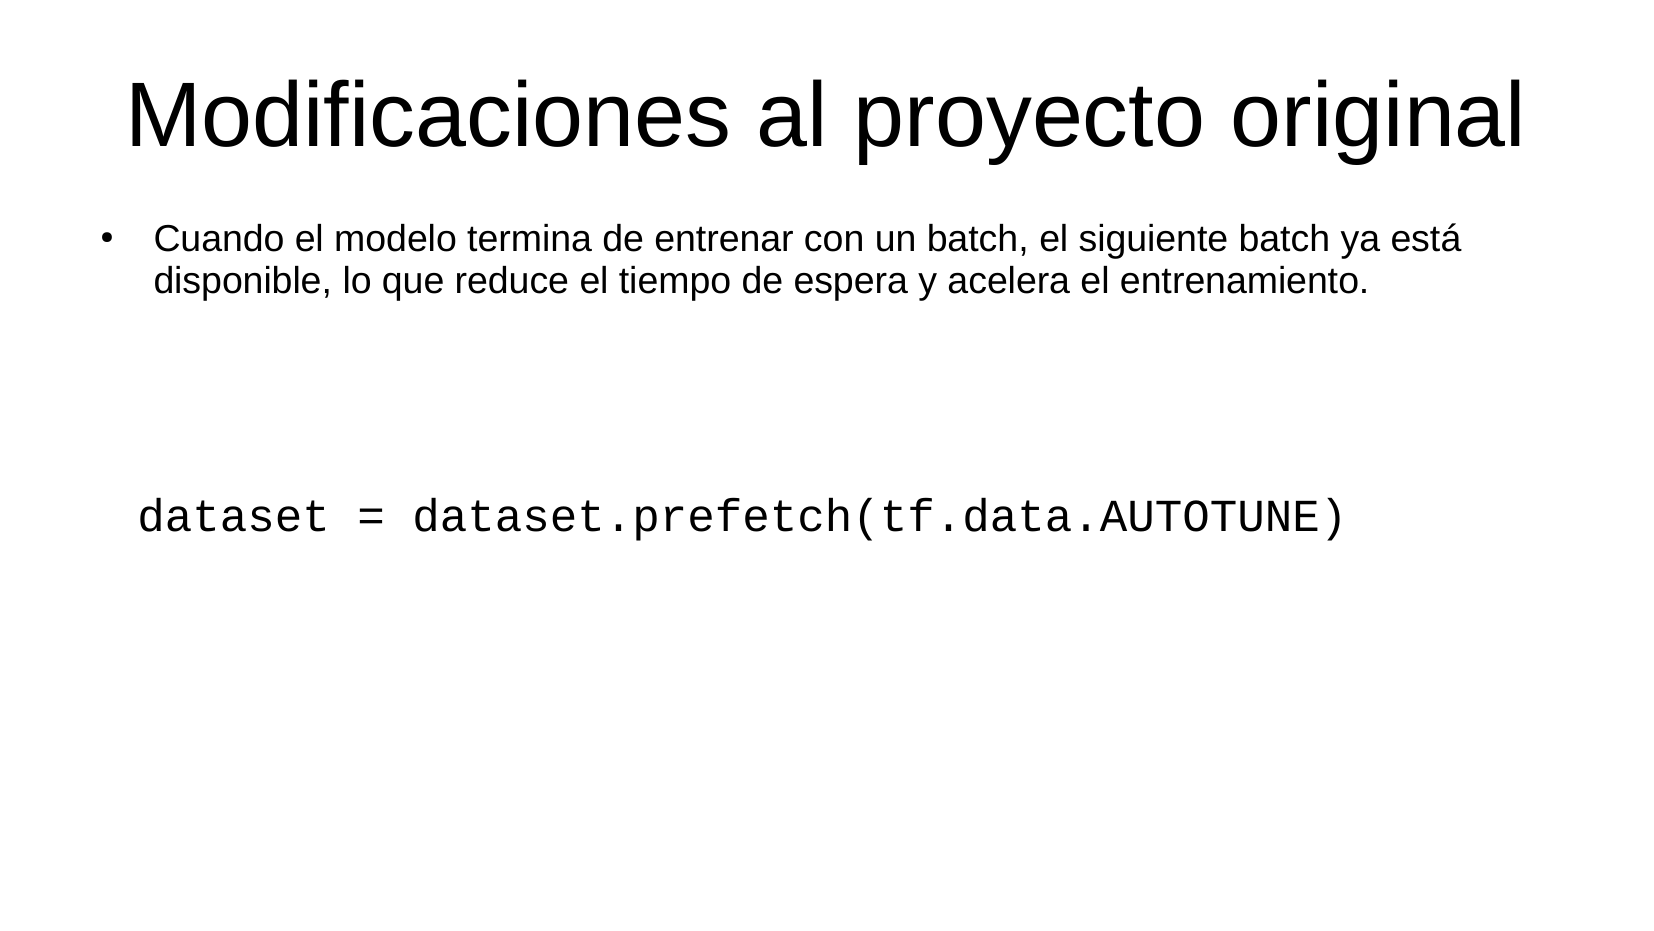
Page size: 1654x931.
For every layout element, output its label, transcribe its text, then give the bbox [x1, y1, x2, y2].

list Cuando el modelo termina de entrenar con un batch, el siguiente batch ya está disponible, lo que reduce el tiempo de espera y acelera el entrenamiento. [82, 217, 1571, 758]
title Modificaciones al proyecto original [82, 37, 1571, 193]
text_box dataset = dataset.prefetch(tf.data.AUTOTUNE) [122, 463, 1576, 601]
